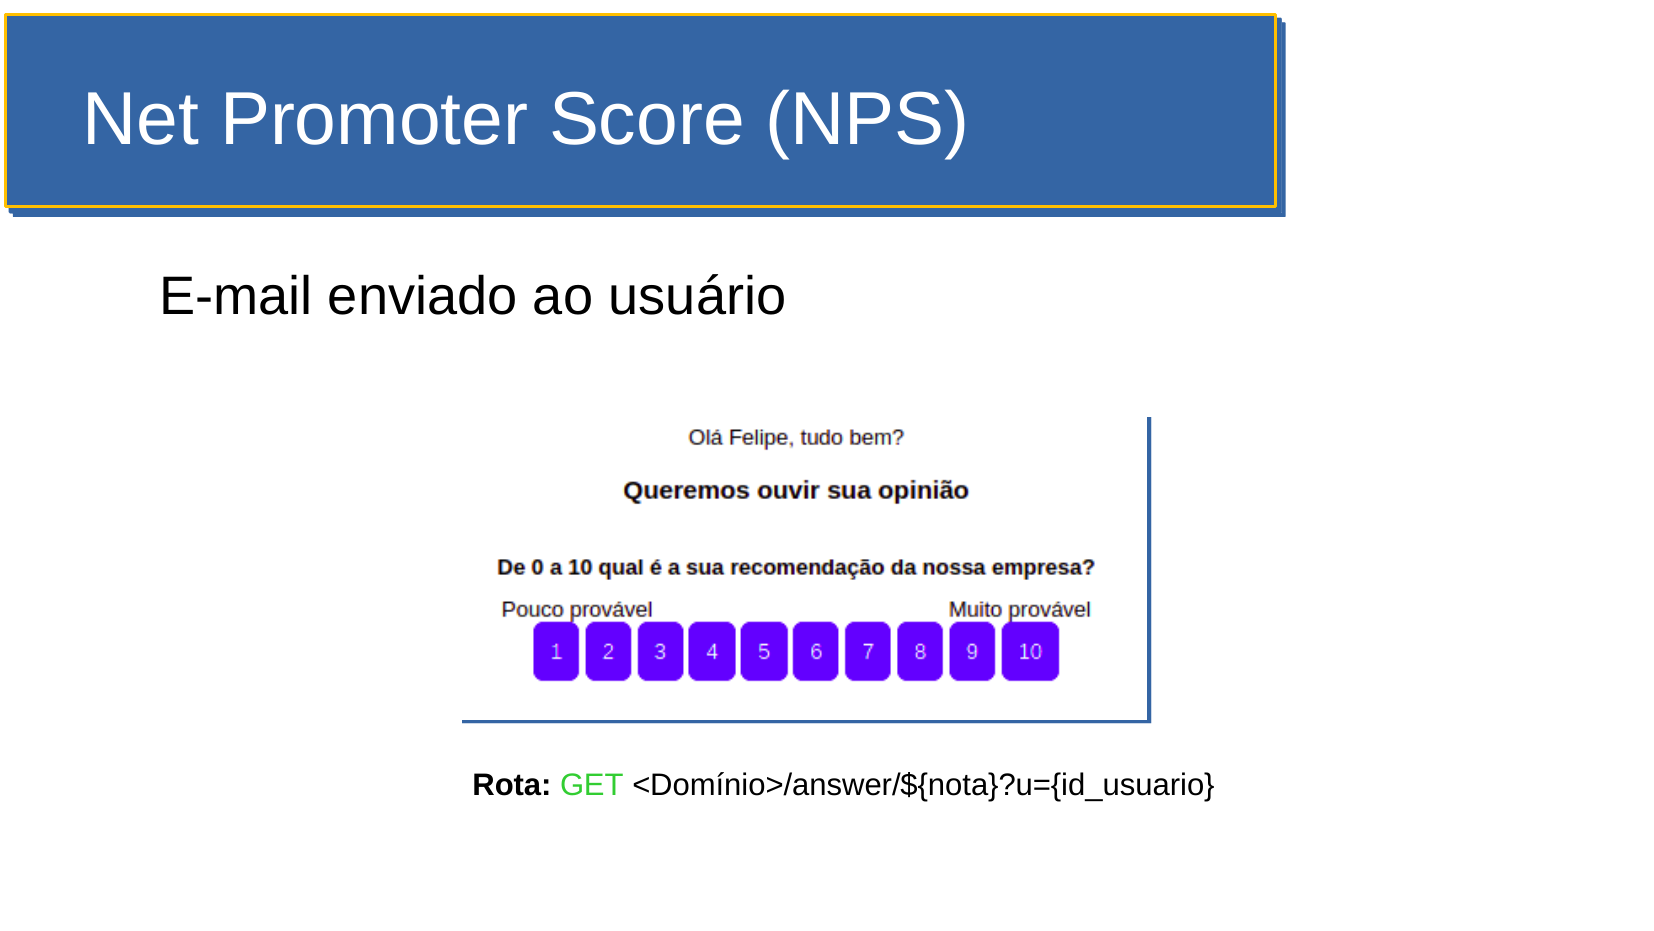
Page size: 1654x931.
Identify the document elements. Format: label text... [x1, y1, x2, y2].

title Net Promoter Score (NPS) [82, 44, 1235, 192]
list E-mail enviado ao usuário [88, 265, 828, 355]
list Rota: GET <Domínio>/answer/${nota}?u={id_usuario} [413, 767, 1300, 827]
picture [458, 413, 1147, 720]
